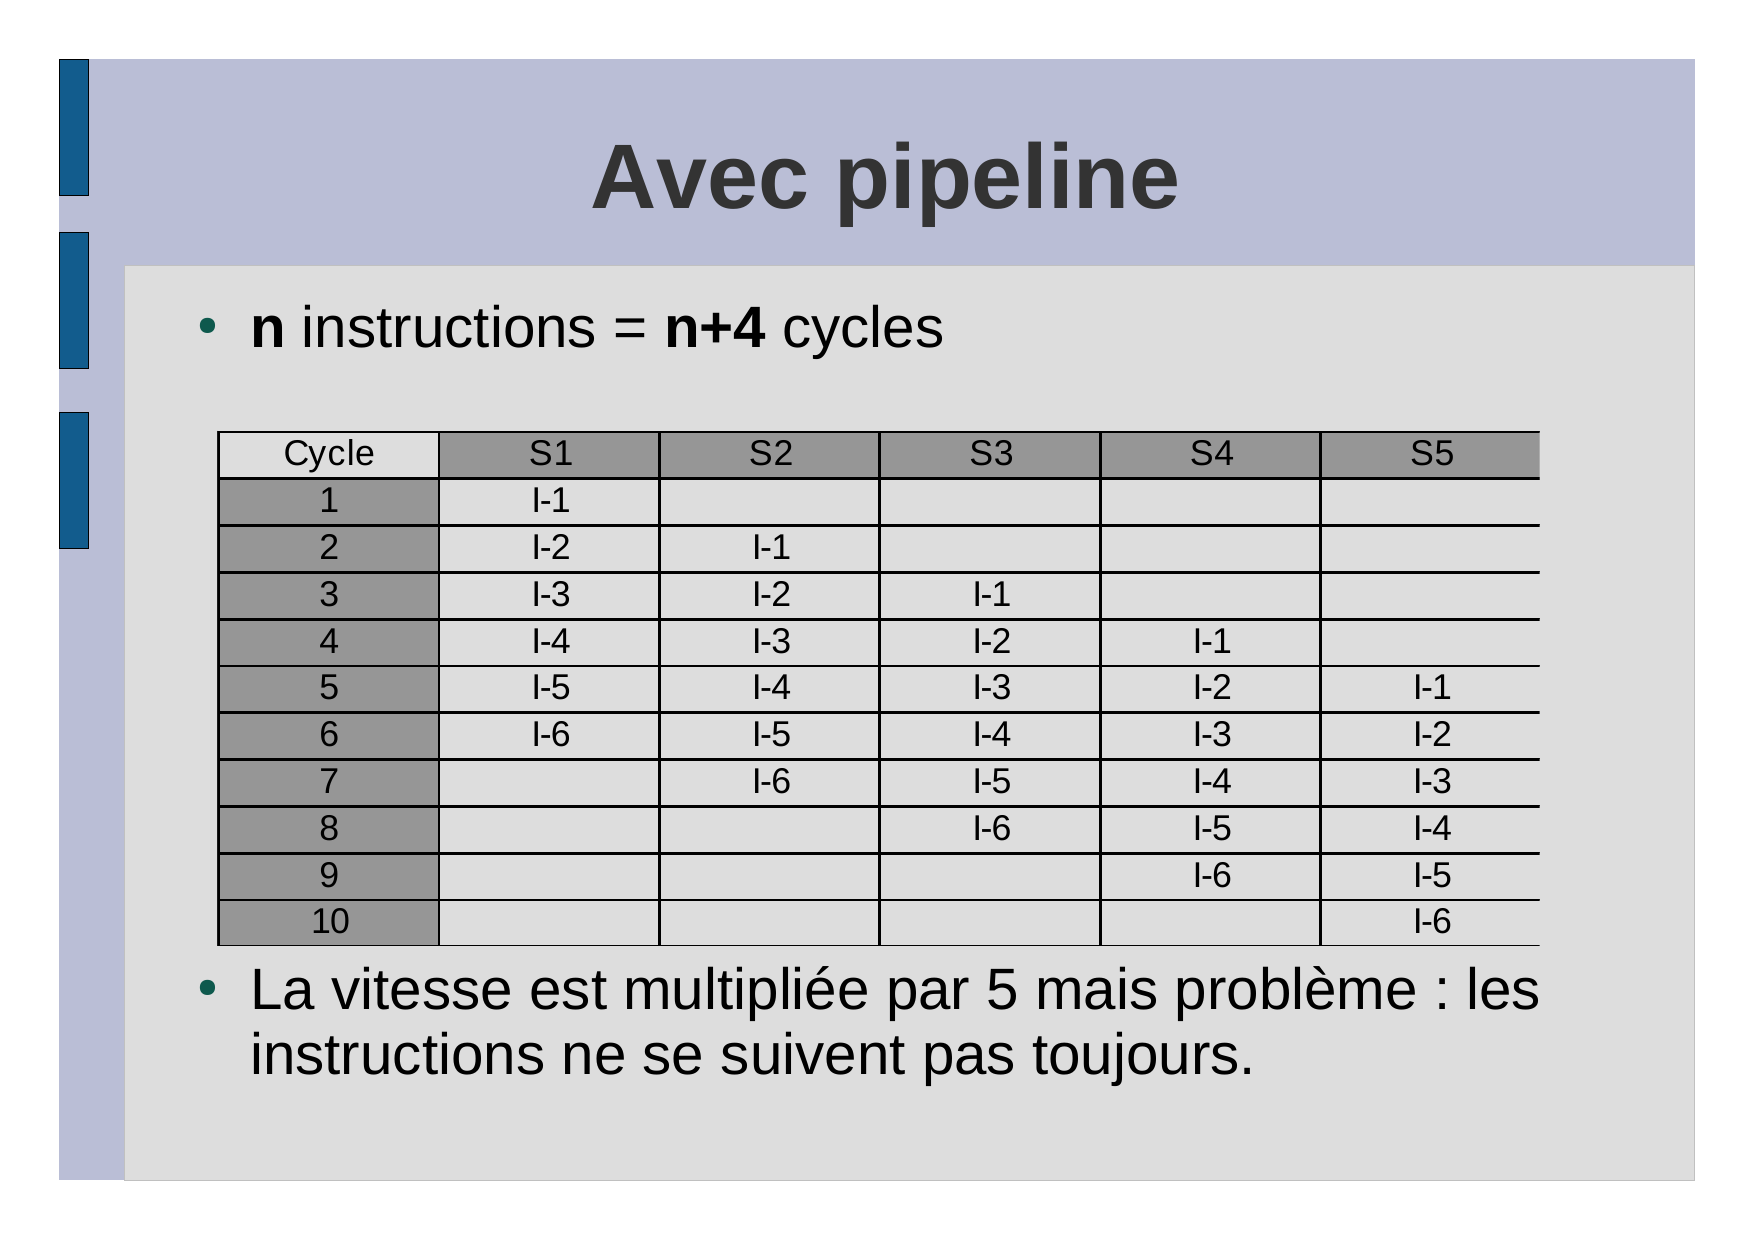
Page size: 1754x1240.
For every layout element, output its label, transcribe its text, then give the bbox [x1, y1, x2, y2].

chart [217, 430, 1543, 949]
title Avec pipeline [118, 88, 1654, 266]
list n instructions = n+4 cycles La vitesse est multipliée par 5 mais problème : les instructions ne se suivent pas toujours. [179, 295, 1577, 1093]
